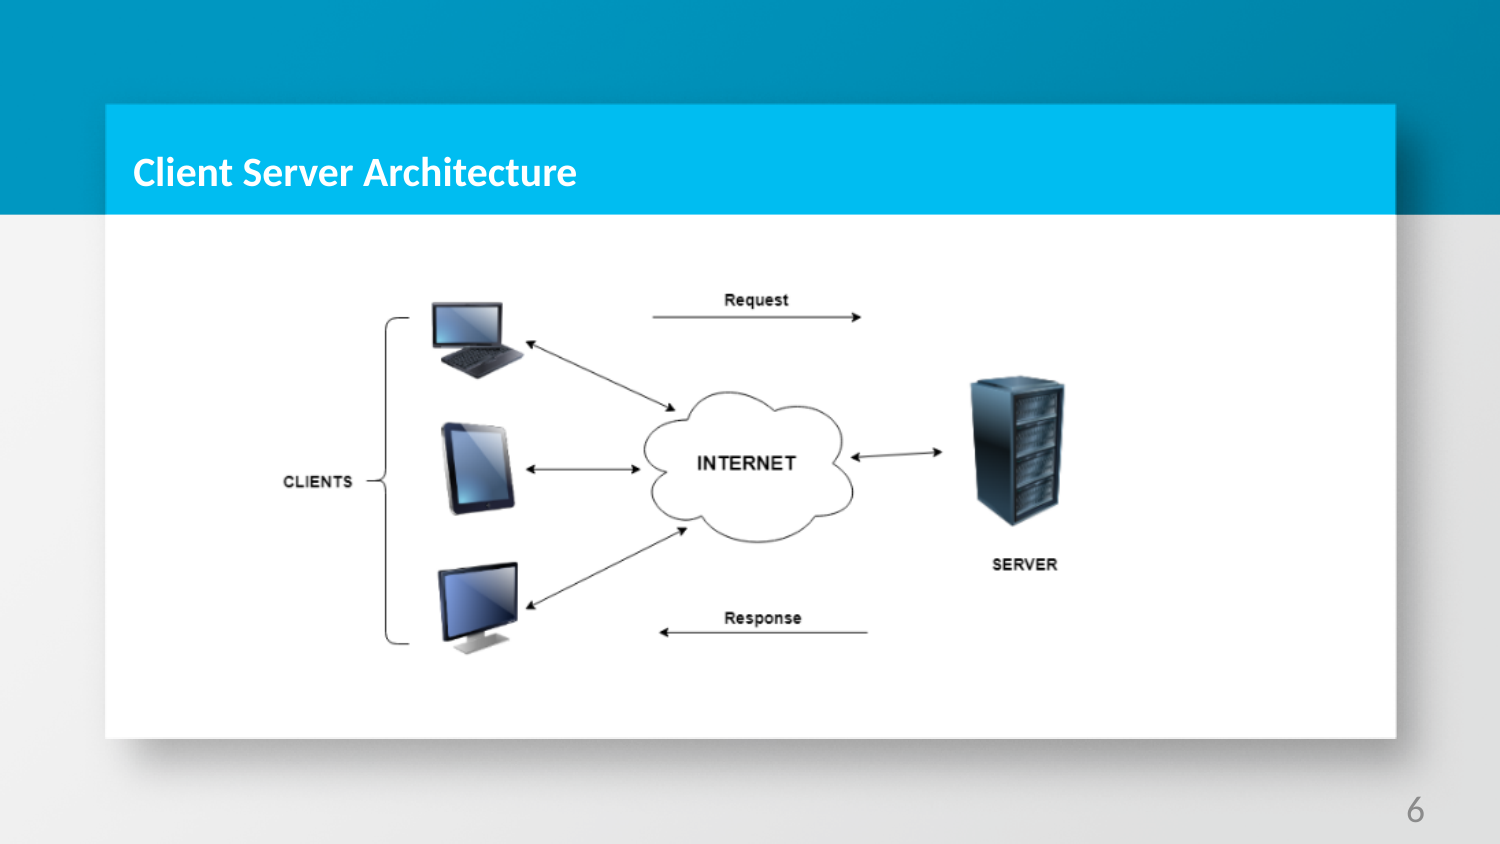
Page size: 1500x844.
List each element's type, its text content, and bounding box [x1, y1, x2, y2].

picture [0, 215, 1500, 844]
title Client Server Architecture [131, 142, 901, 196]
